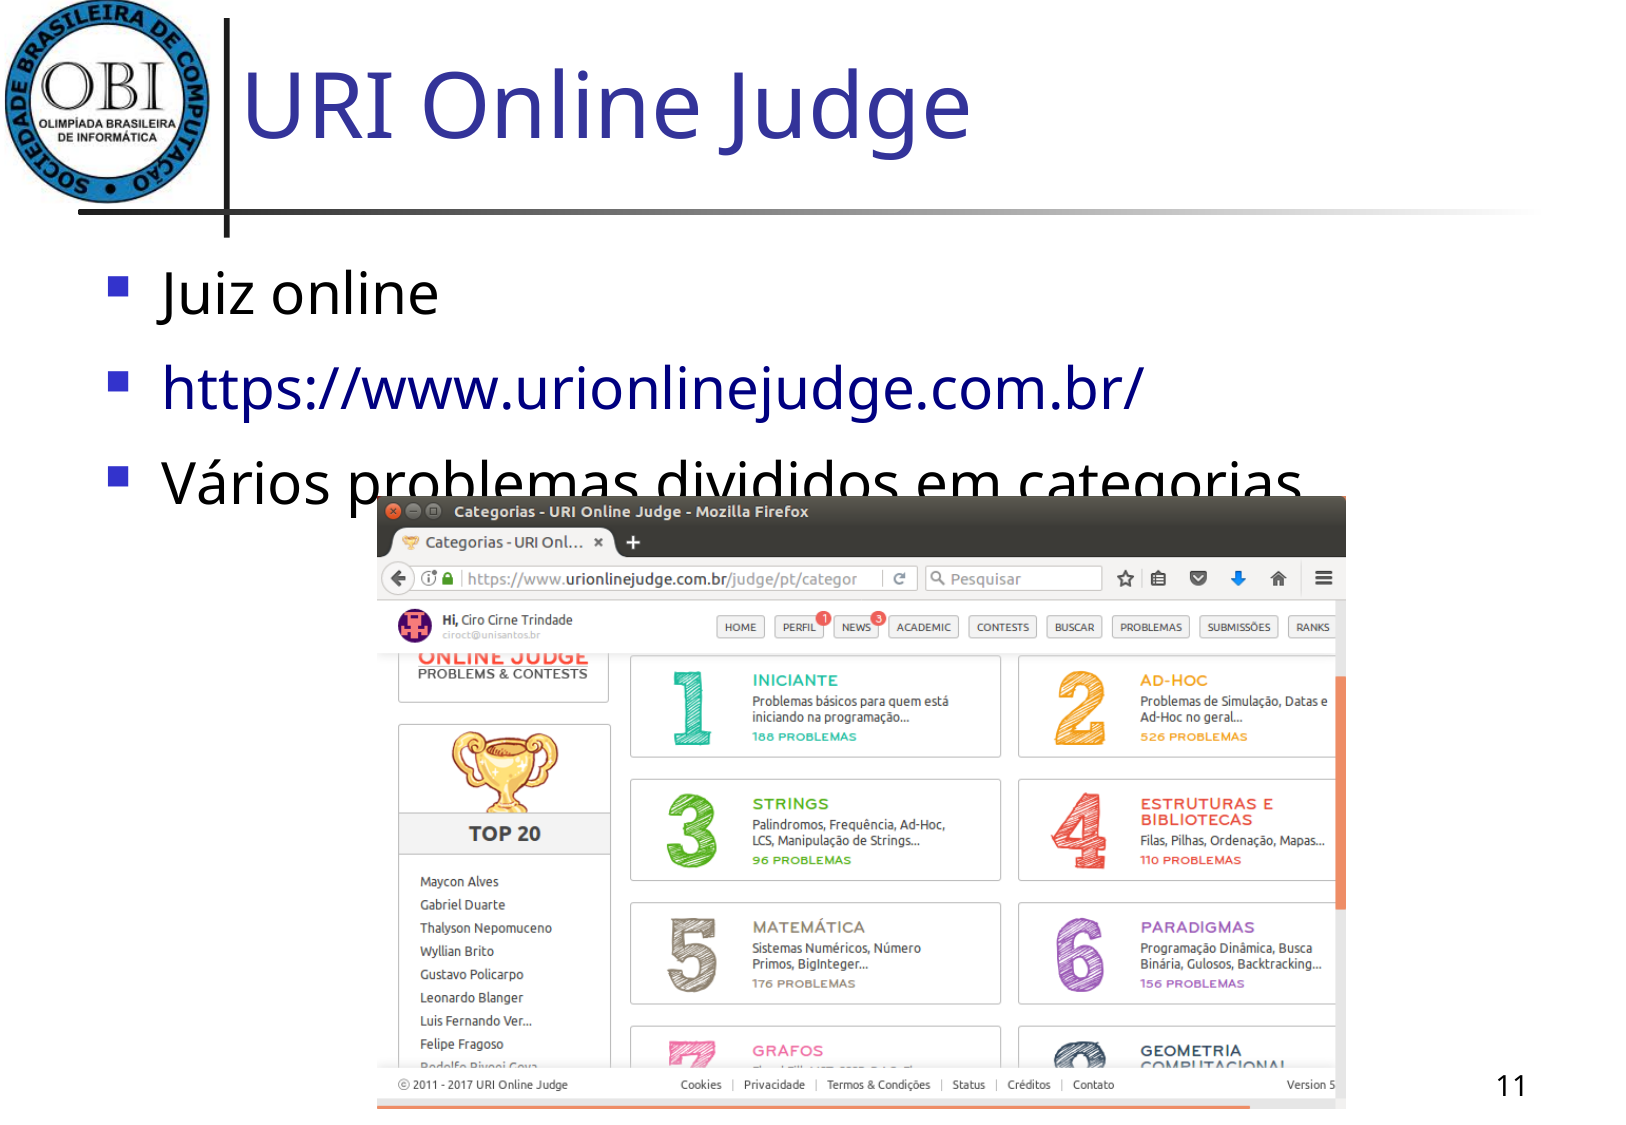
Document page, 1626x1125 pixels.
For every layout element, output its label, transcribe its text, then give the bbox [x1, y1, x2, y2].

title URI Online Judge [240, 0, 1538, 208]
picture [4, 0, 211, 204]
picture [377, 496, 1346, 1109]
list Juiz online https://www.urionlinejudge.com.br/ Vários problemas divididos em categorias [105, 252, 1538, 1034]
